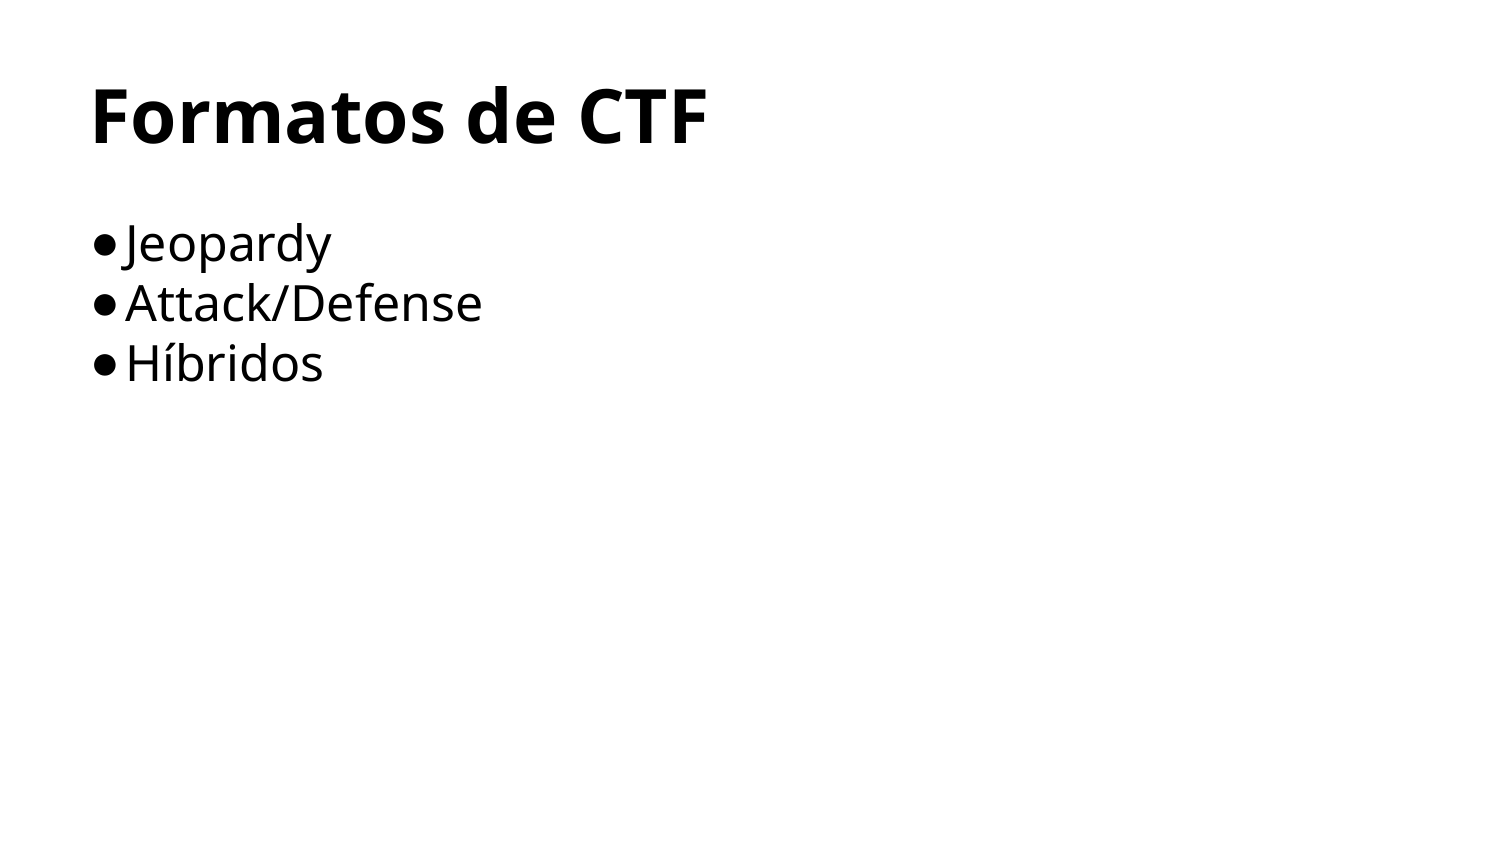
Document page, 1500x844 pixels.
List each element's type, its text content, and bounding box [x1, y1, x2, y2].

text_box Formatos de CTF [75, 33, 1425, 174]
text_box Jeopardy Attack/Defense Híbridos [75, 196, 1425, 808]
